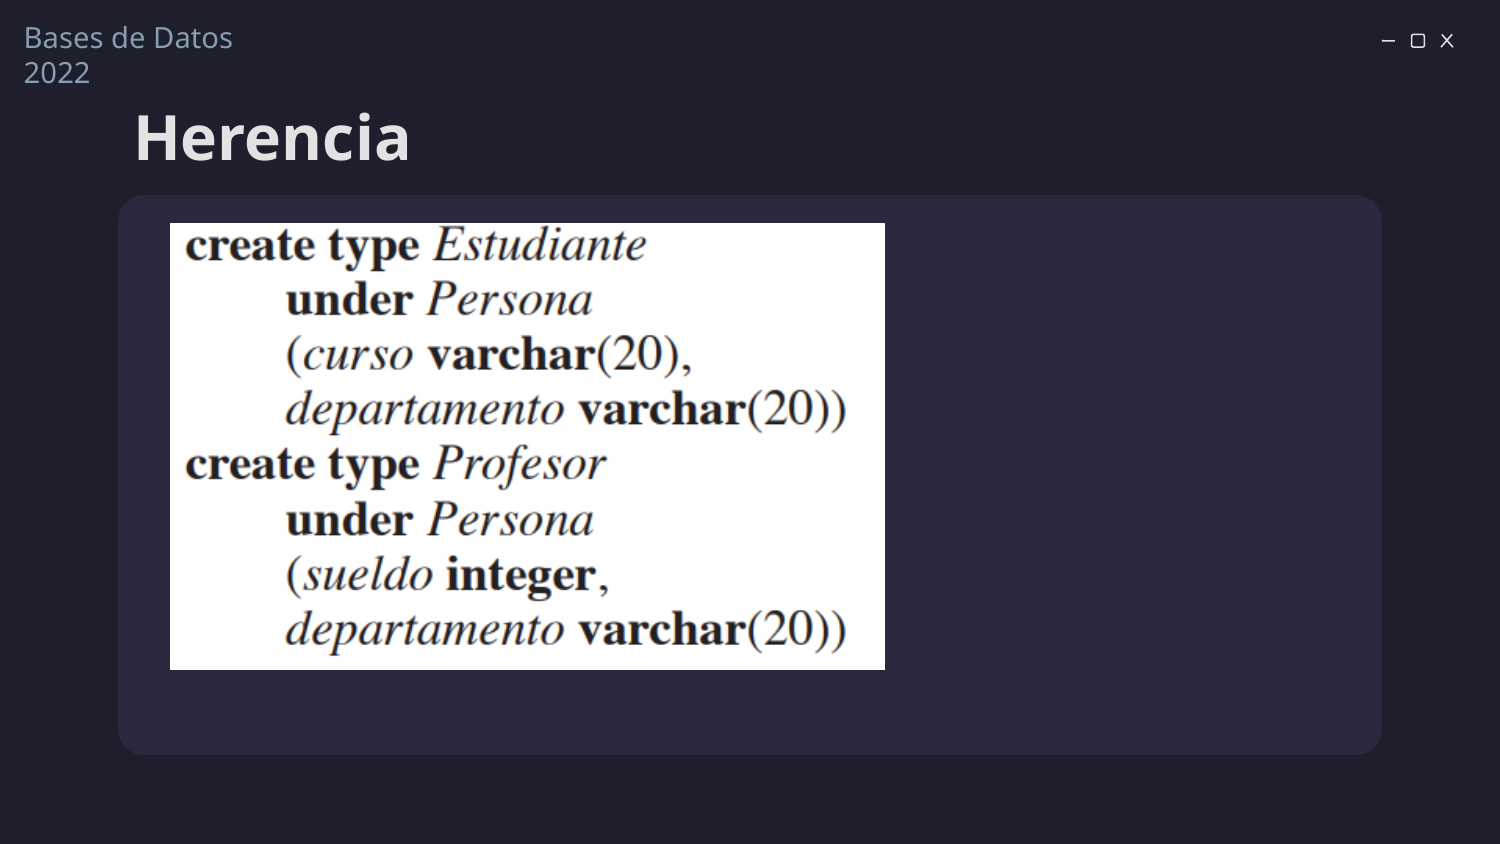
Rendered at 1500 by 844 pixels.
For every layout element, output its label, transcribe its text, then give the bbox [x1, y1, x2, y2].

title Herencia [118, 88, 1382, 183]
picture [170, 223, 885, 670]
